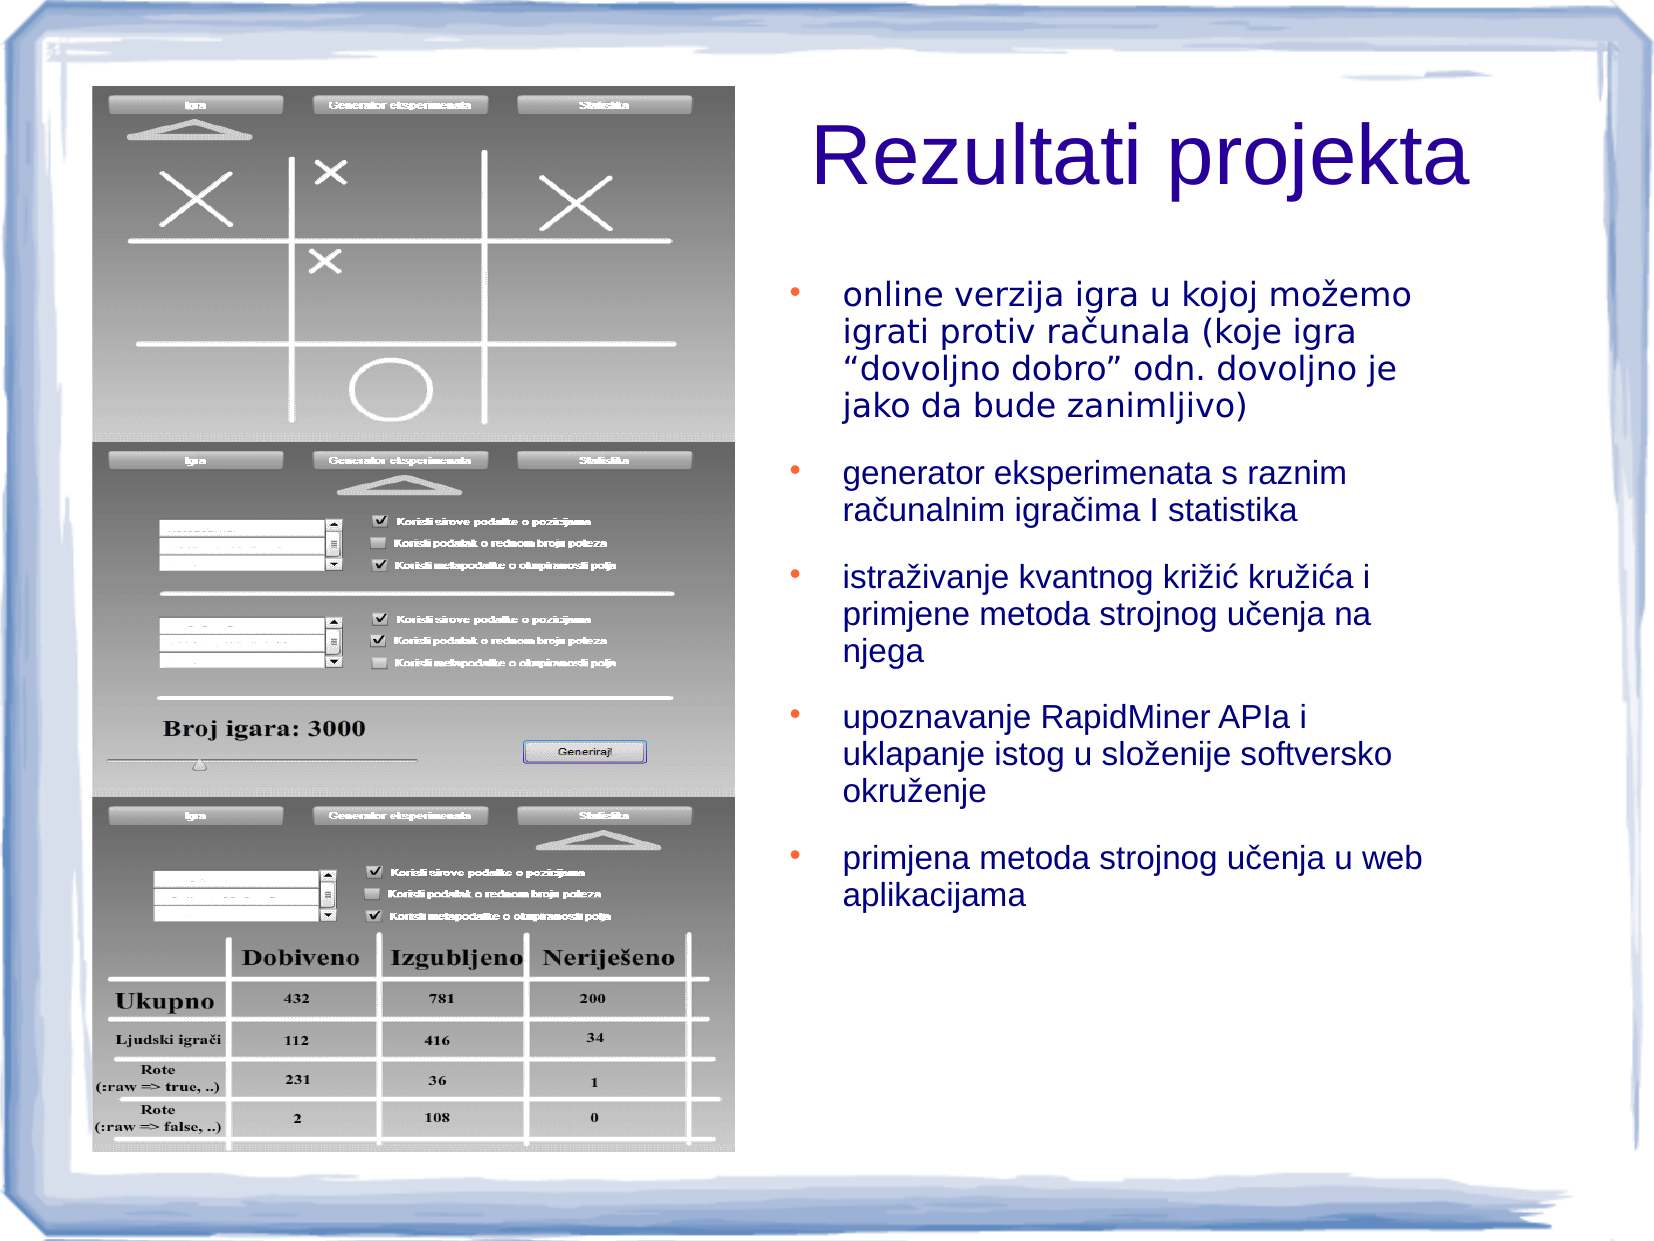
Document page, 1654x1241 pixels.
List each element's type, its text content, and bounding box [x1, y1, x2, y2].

title Rezultati projekta [652, 49, 1630, 257]
picture [0, 0, 1654, 1241]
list online verzija igra u kojoj možemo igrati protiv računala (koje igra “dovoljno dobro” odn. dovoljno je jako da bude zanimljivo) generator eksperimenata s raznim računalnim igračima I statistika istraživanje kvantnog križić kružića i primjene metoda strojnog učenja na njega upoznavanje RapidMiner APIa i uklapanje istog u složenije softversko okruženje primjena metoda strojnog učenja u web aplikacijama [771, 140, 1447, 1049]
